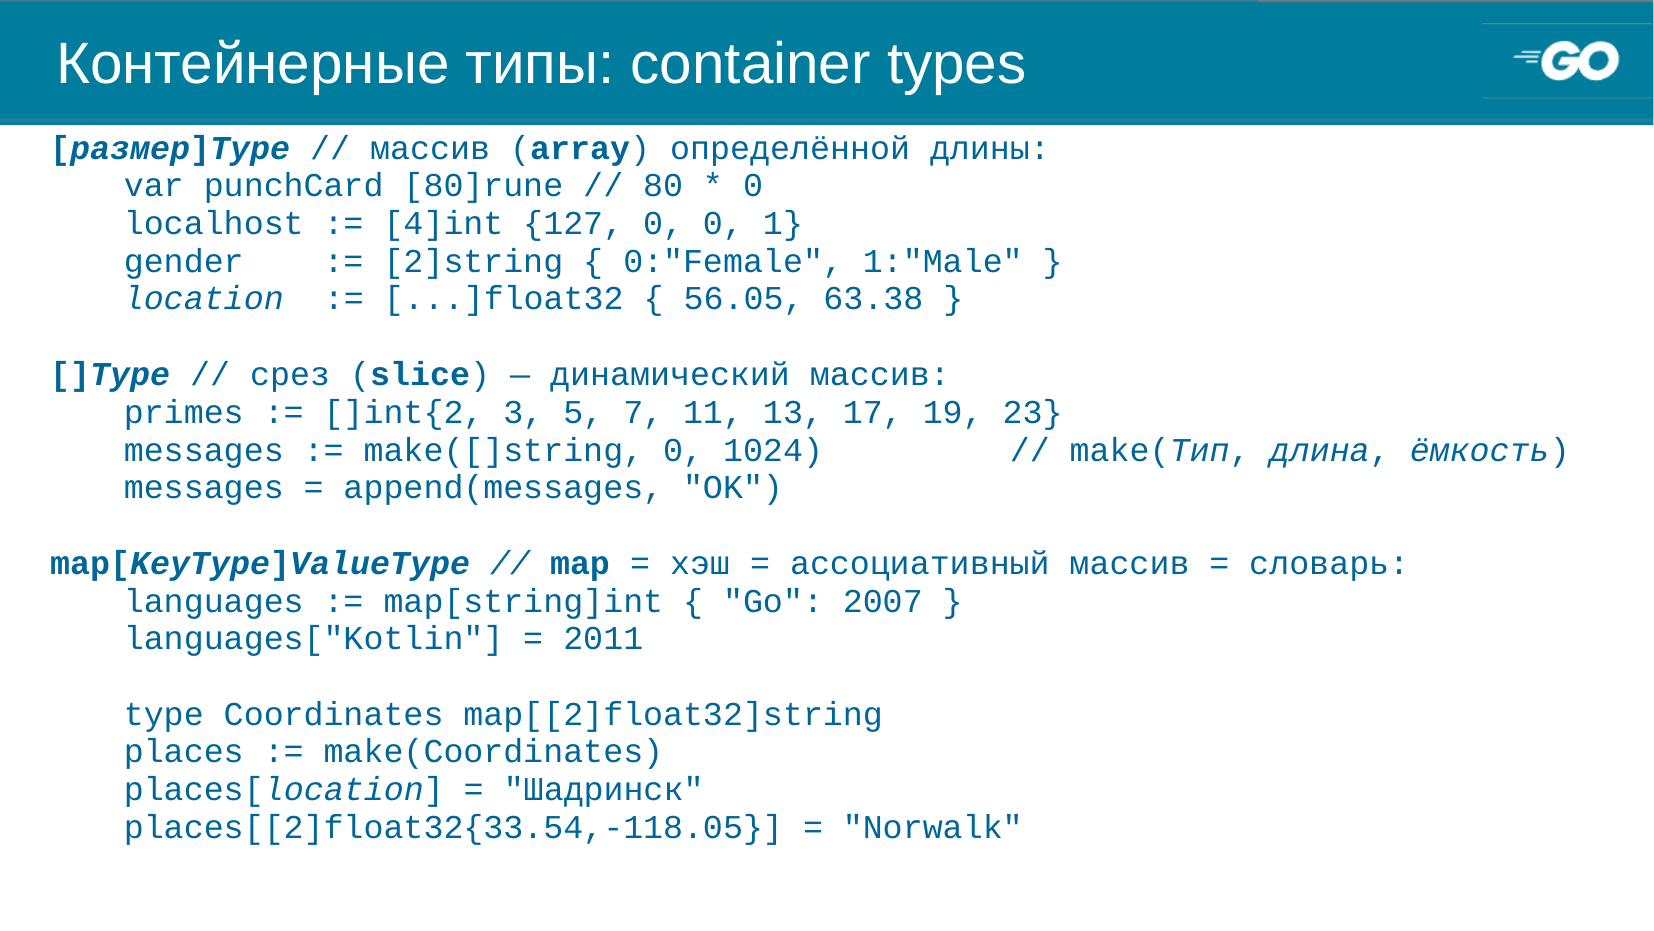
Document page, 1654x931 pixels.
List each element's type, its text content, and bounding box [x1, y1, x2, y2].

picture [1542, 41, 1619, 81]
text_box Контейнерные типы: container types [41, 23, 1495, 104]
text_box [размер]Type // массив (array) определённой длины: var punchCard [80]rune // 80 * 0 localhost := [4]int {127, 0, 0, 1} gender := [2]string { 0:"Female", 1:"Male" } location := [...]float32 { 56.05, 63.38 } []Type // срез (slice) — динамический массив: primes := []int{2, 3, 5, 7, 11, 13, 17, 19, 23} messages := make([]string, 0, 1024) // make(Тип, длина, ёмкость) messages = append(messages, "OK") map[KeyType]ValueType // map = хэш = ассоциативный массив = словарь: languages := map[string]int { "Go": 2007 } languages["Kotlin"] = 2011 type Coordinates map[[2]float32]string places := make(Coordinates) places[location] = "Шадринск" places[[2]float32{33.54,-118.05}] = "Norwalk" [35, 124, 1619, 898]
